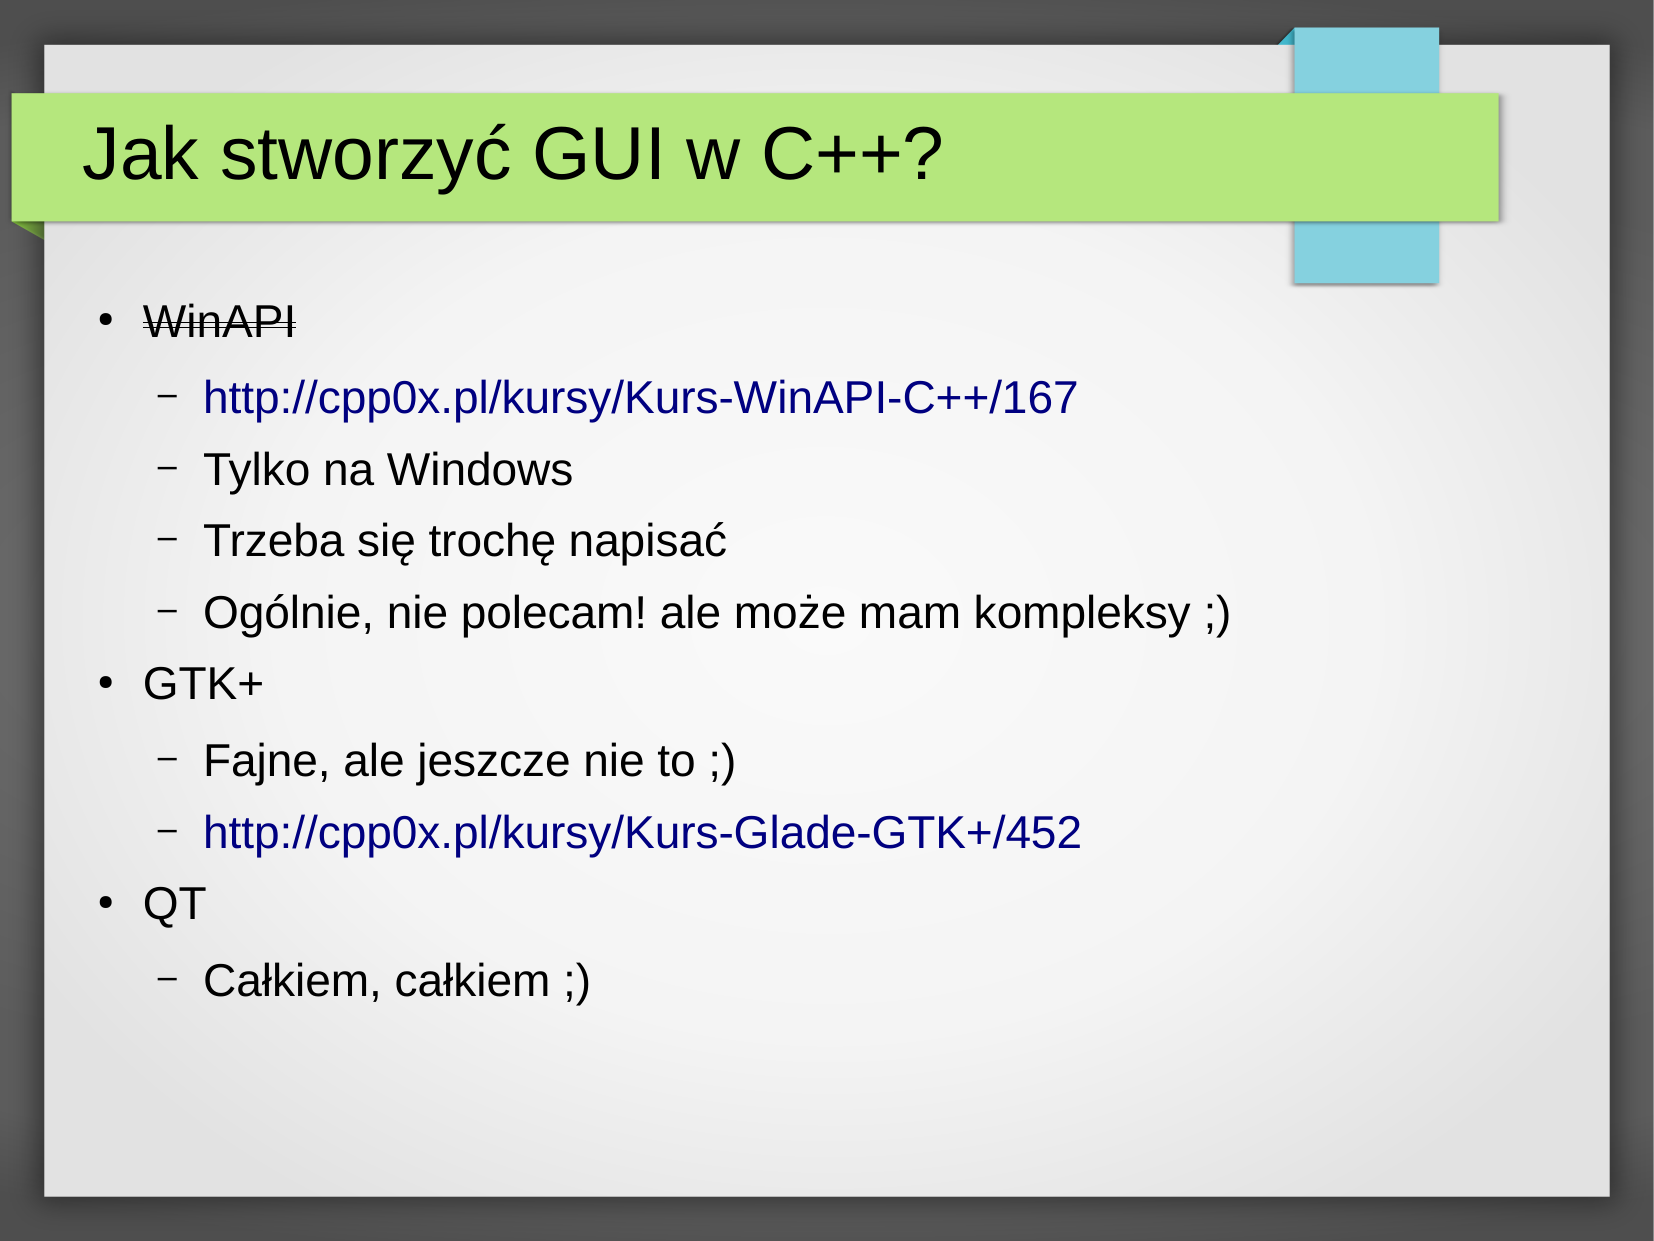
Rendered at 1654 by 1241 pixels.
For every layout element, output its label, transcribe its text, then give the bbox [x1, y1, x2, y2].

picture [0, 0, 1654, 1241]
list WinAPI http://cpp0x.pl/kursy/Kurs-WinAPI-C++/167 Tylko na Windows Trzeba się trochę napisać Ogólnie, nie polecam! ale może mam kompleksy ;) GTK+ Fajne, ale jeszcze nie to ;) http://cpp0x.pl/kursy/Kurs-Glade-GTK+/452 QT Całkiem, całkiem ;) [82, 295, 1571, 1015]
title Jak stworzyć GUI w C++? [82, 94, 1264, 213]
